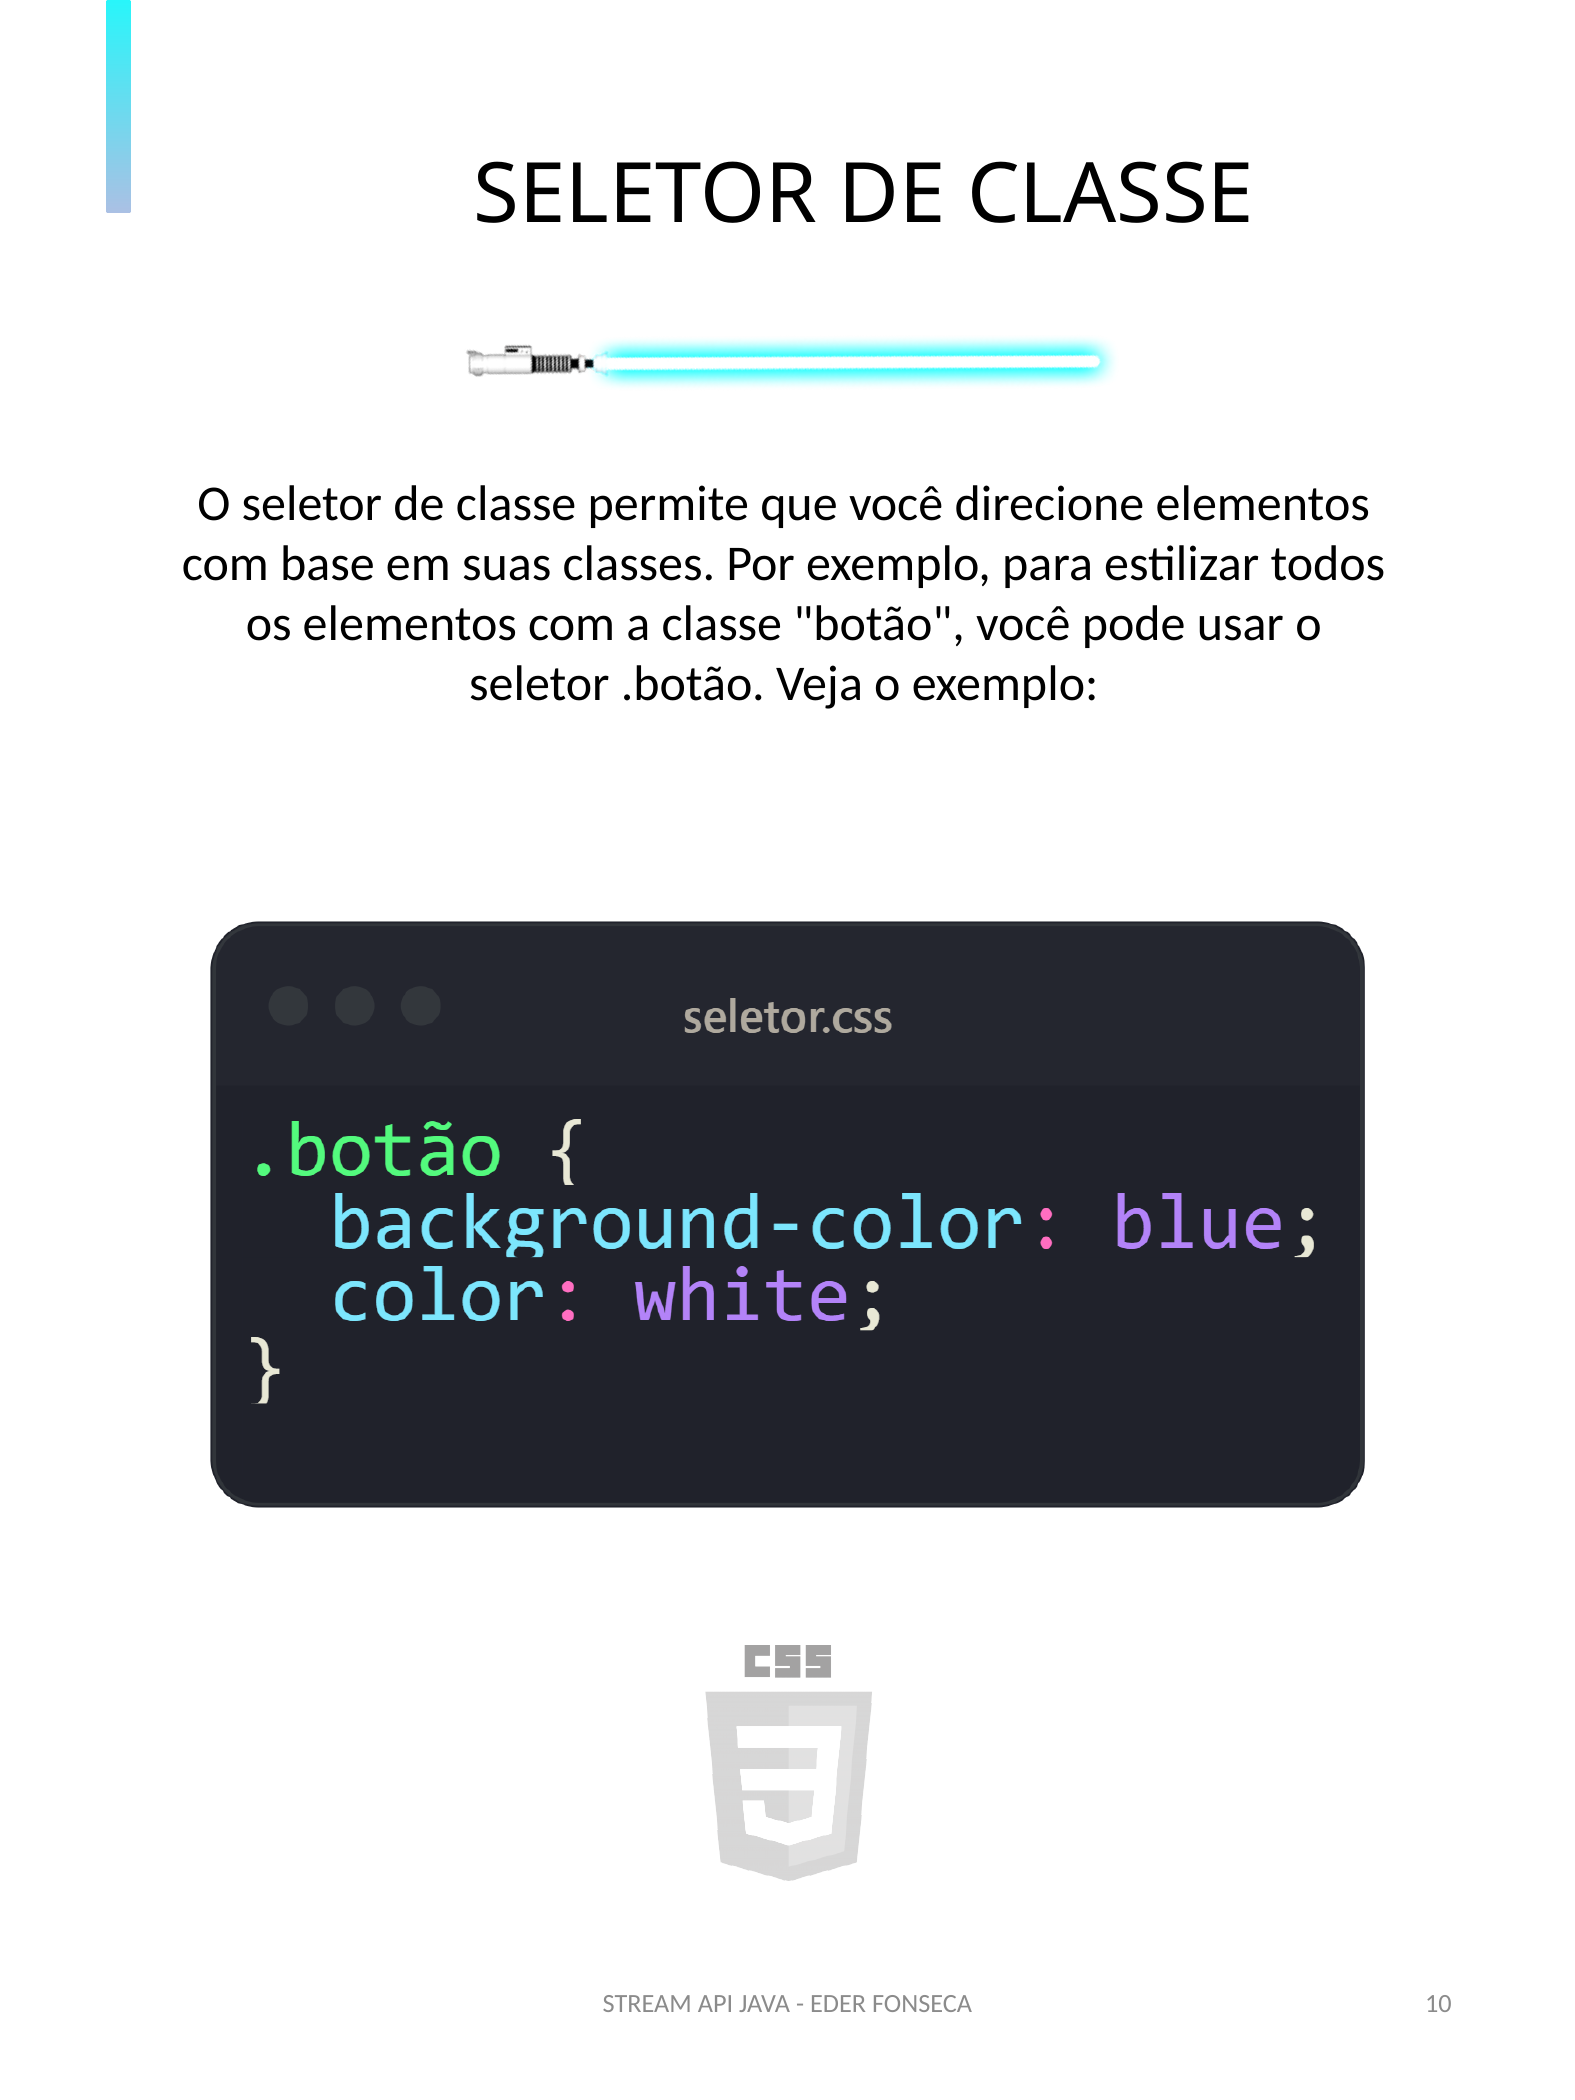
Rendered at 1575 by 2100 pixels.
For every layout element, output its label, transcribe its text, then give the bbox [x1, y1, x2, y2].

picture [0, 854, 1575, 1574]
picture [435, 33, 1140, 686]
text_box SELETOR DE CLASSE [459, 132, 590, 248]
picture [579, 1637, 995, 1881]
text_box [106, 0, 131, 213]
text_box SELETOR DE CLASSE [808, 132, 1575, 248]
text_box O seletor de classe permite que você direcione elementos com base em suas classes. Por exemplo, para estilizar todos os elementos com a classe "botão", você pode usar o seletor .botão. Veja o exemplo: [142, 462, 1426, 718]
